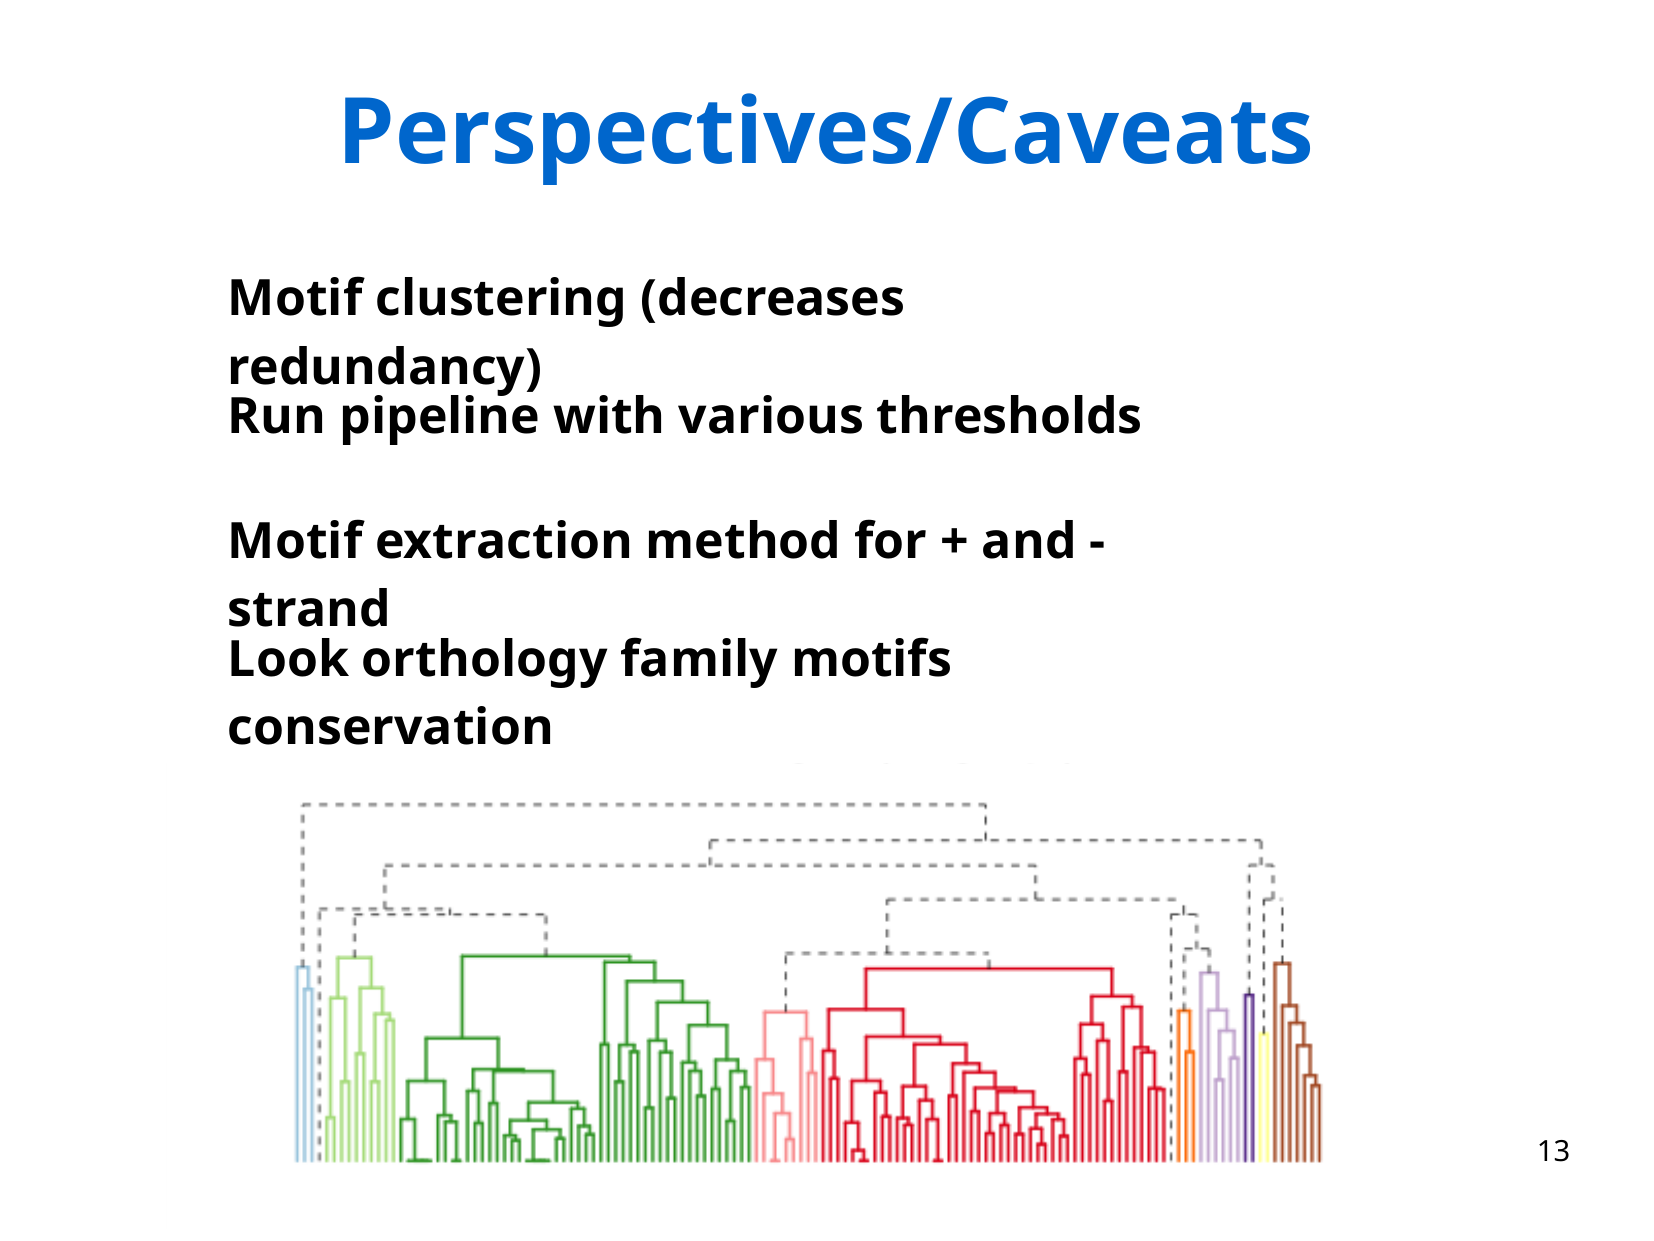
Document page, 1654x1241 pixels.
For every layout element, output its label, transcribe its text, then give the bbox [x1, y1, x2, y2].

text_box Look orthology family motifs conservation [213, 615, 1279, 686]
text_box Run pipeline with various thresholds [213, 373, 1219, 444]
text_box Perspectives/Caveats [156, 57, 1497, 176]
picture [165, 763, 1455, 1230]
text_box Motif clustering (decreases redundancy) [213, 255, 1219, 326]
text_box [885, 495, 1602, 622]
text_box Motif extraction method for + and - strand [213, 497, 1279, 568]
